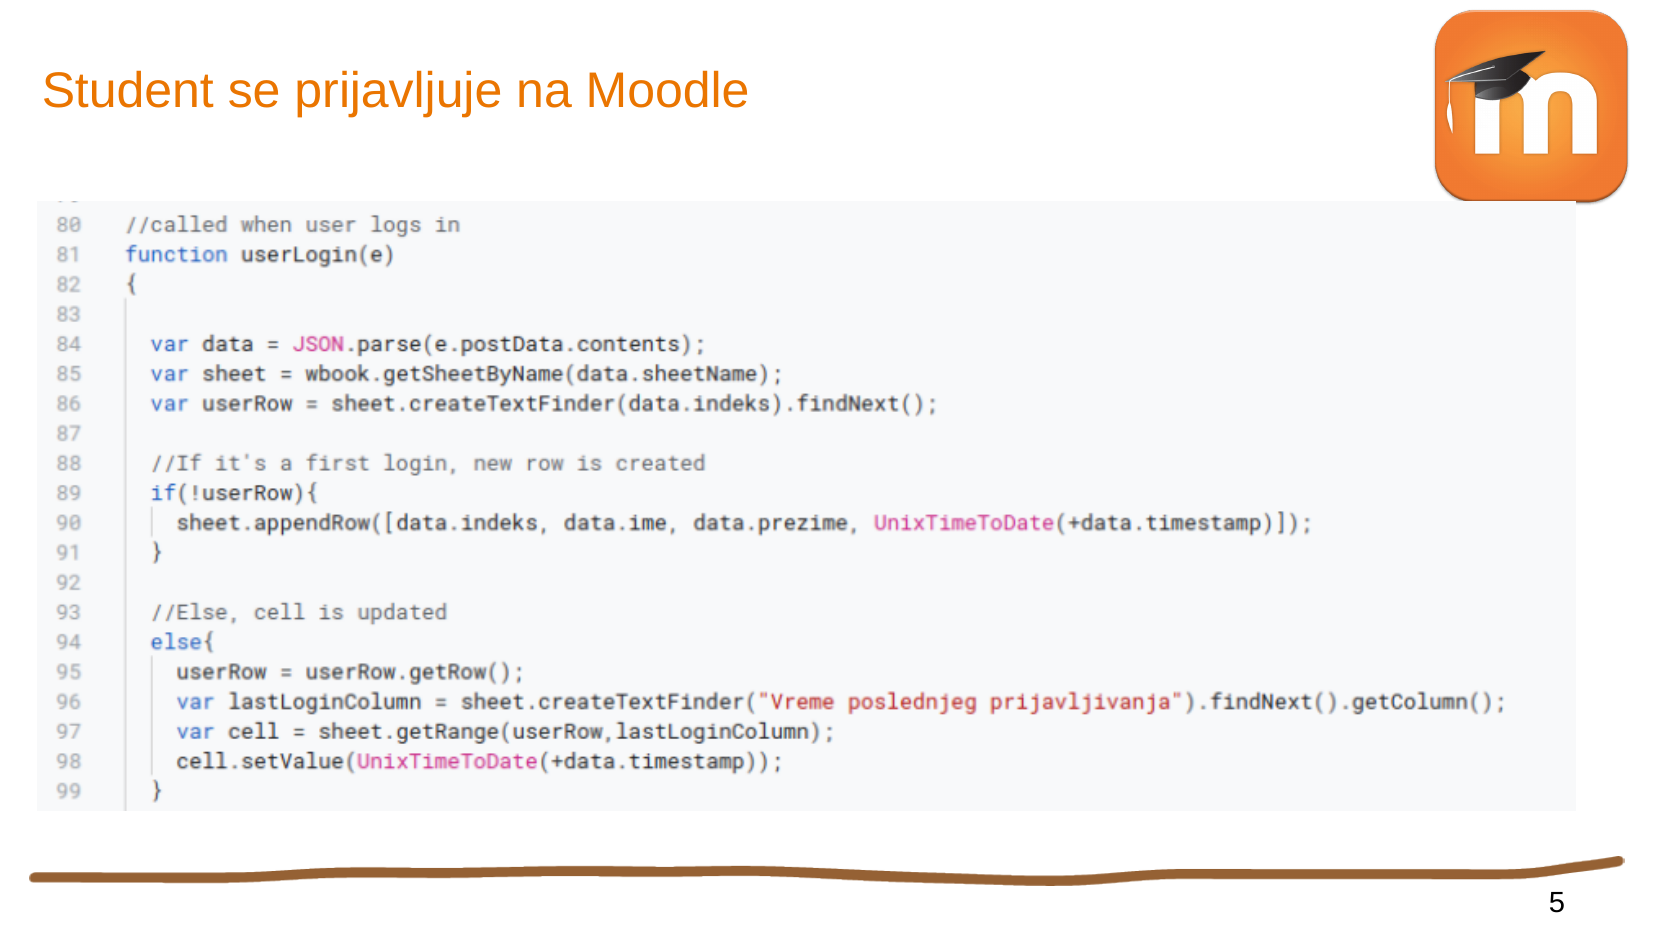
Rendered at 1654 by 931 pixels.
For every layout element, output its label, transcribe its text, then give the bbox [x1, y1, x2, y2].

picture [29, 856, 1625, 886]
title Student se prijavljuje na Moodle [0, 29, 1051, 133]
picture [37, 0, 1637, 811]
